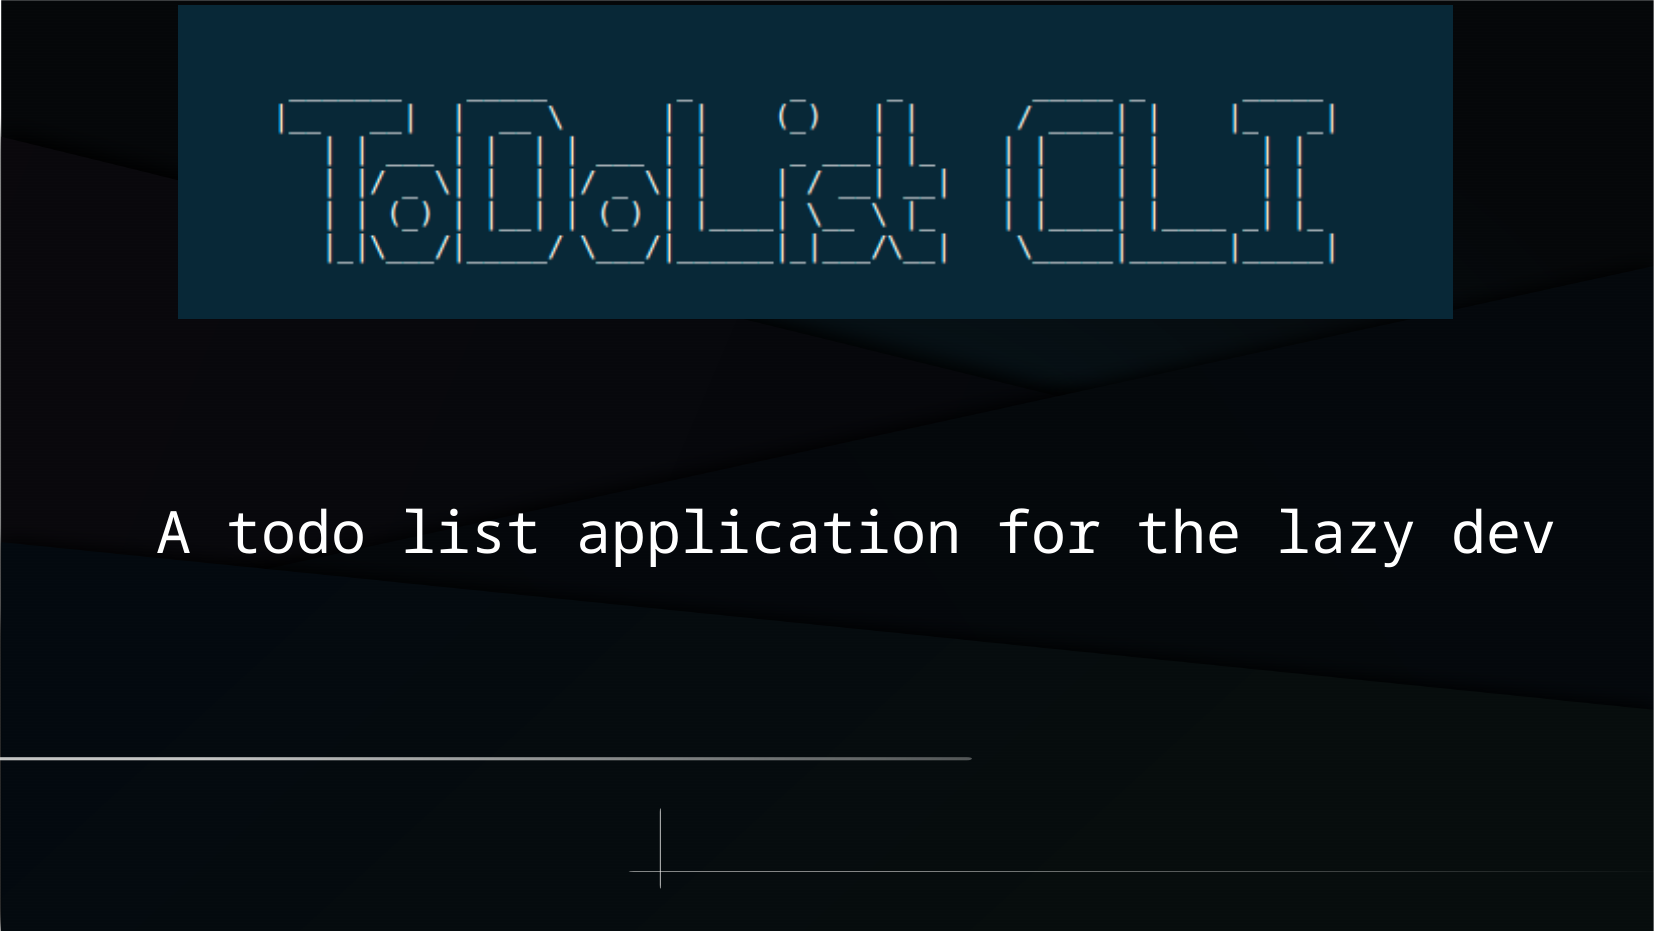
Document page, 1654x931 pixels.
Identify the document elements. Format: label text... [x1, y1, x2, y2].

text_box A todo list application for the lazy dev [141, 484, 1583, 591]
picture [0, 0, 1654, 931]
